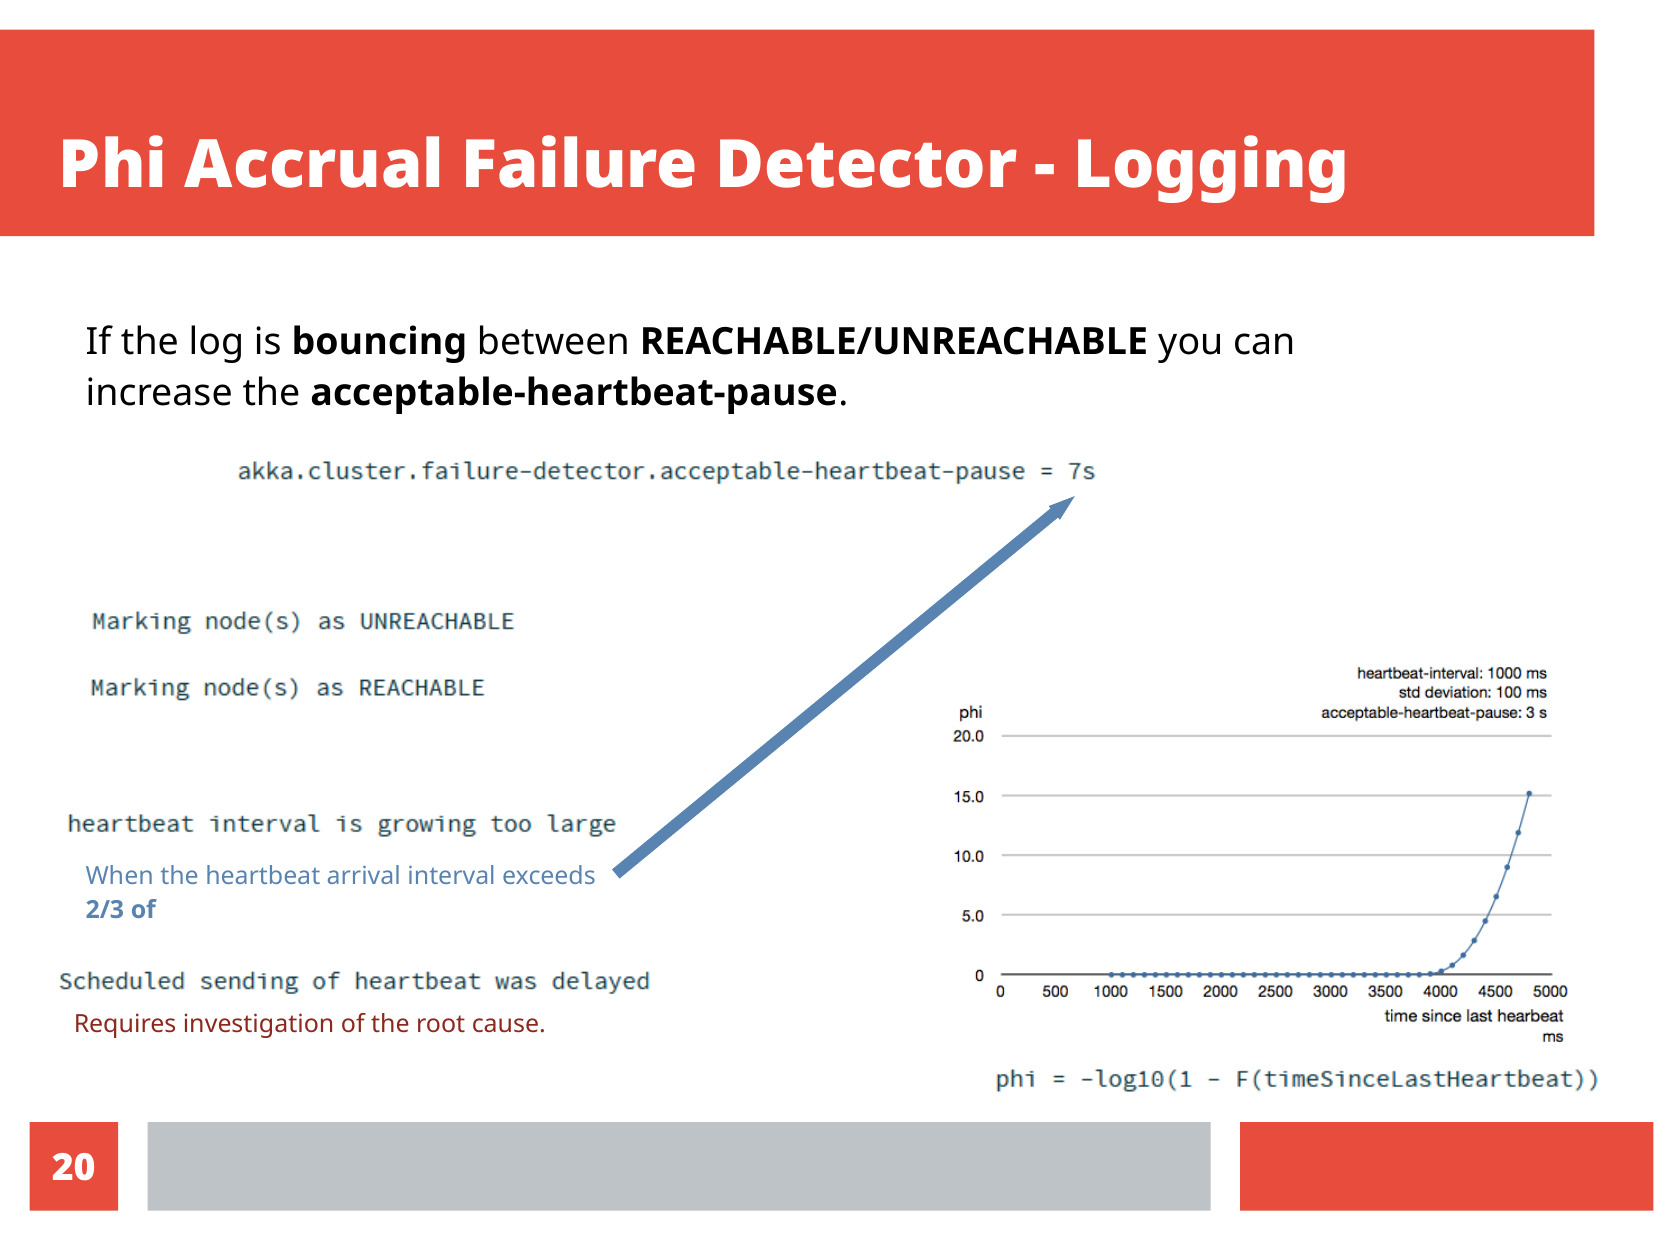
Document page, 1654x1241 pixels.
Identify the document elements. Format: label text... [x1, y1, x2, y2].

text_box Requires investigation of the root cause. [59, 998, 626, 1076]
picture [82, 588, 533, 650]
text_box If the log is bouncing between REACHABLE/UNREACHABLE you can increase the acceptable-heartbeat-pause. [70, 307, 1595, 417]
picture [59, 791, 633, 851]
picture [930, 637, 1607, 1109]
picture [232, 441, 1111, 497]
picture [82, 661, 544, 721]
picture [47, 947, 670, 1016]
text_box When the heartbeat arrival interval exceeds 2/3 of [70, 850, 638, 928]
title Phi Accrual Failure Detector - Logging [59, 59, 1595, 207]
